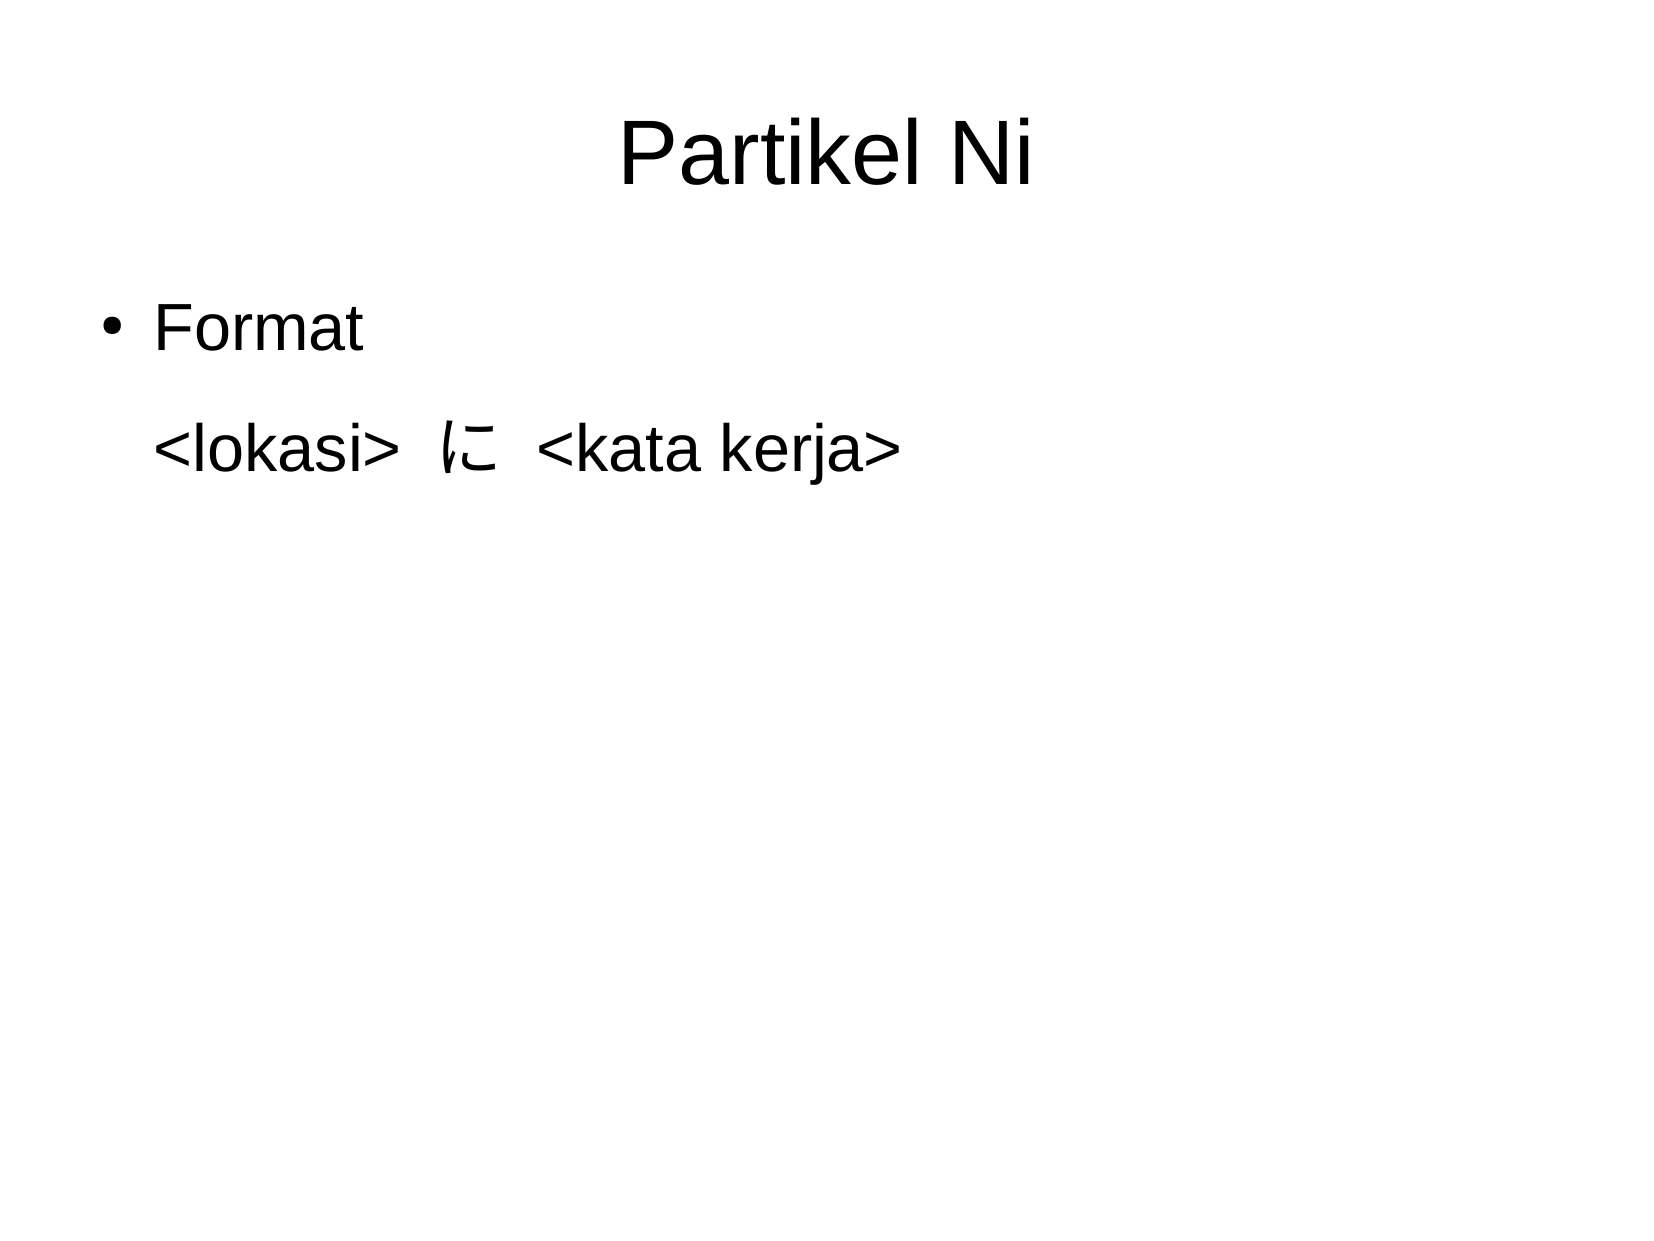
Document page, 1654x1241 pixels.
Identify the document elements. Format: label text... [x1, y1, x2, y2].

list Format <lokasi> に <kata kerja> [82, 290, 1571, 1010]
title Partikel Ni [82, 49, 1571, 257]
